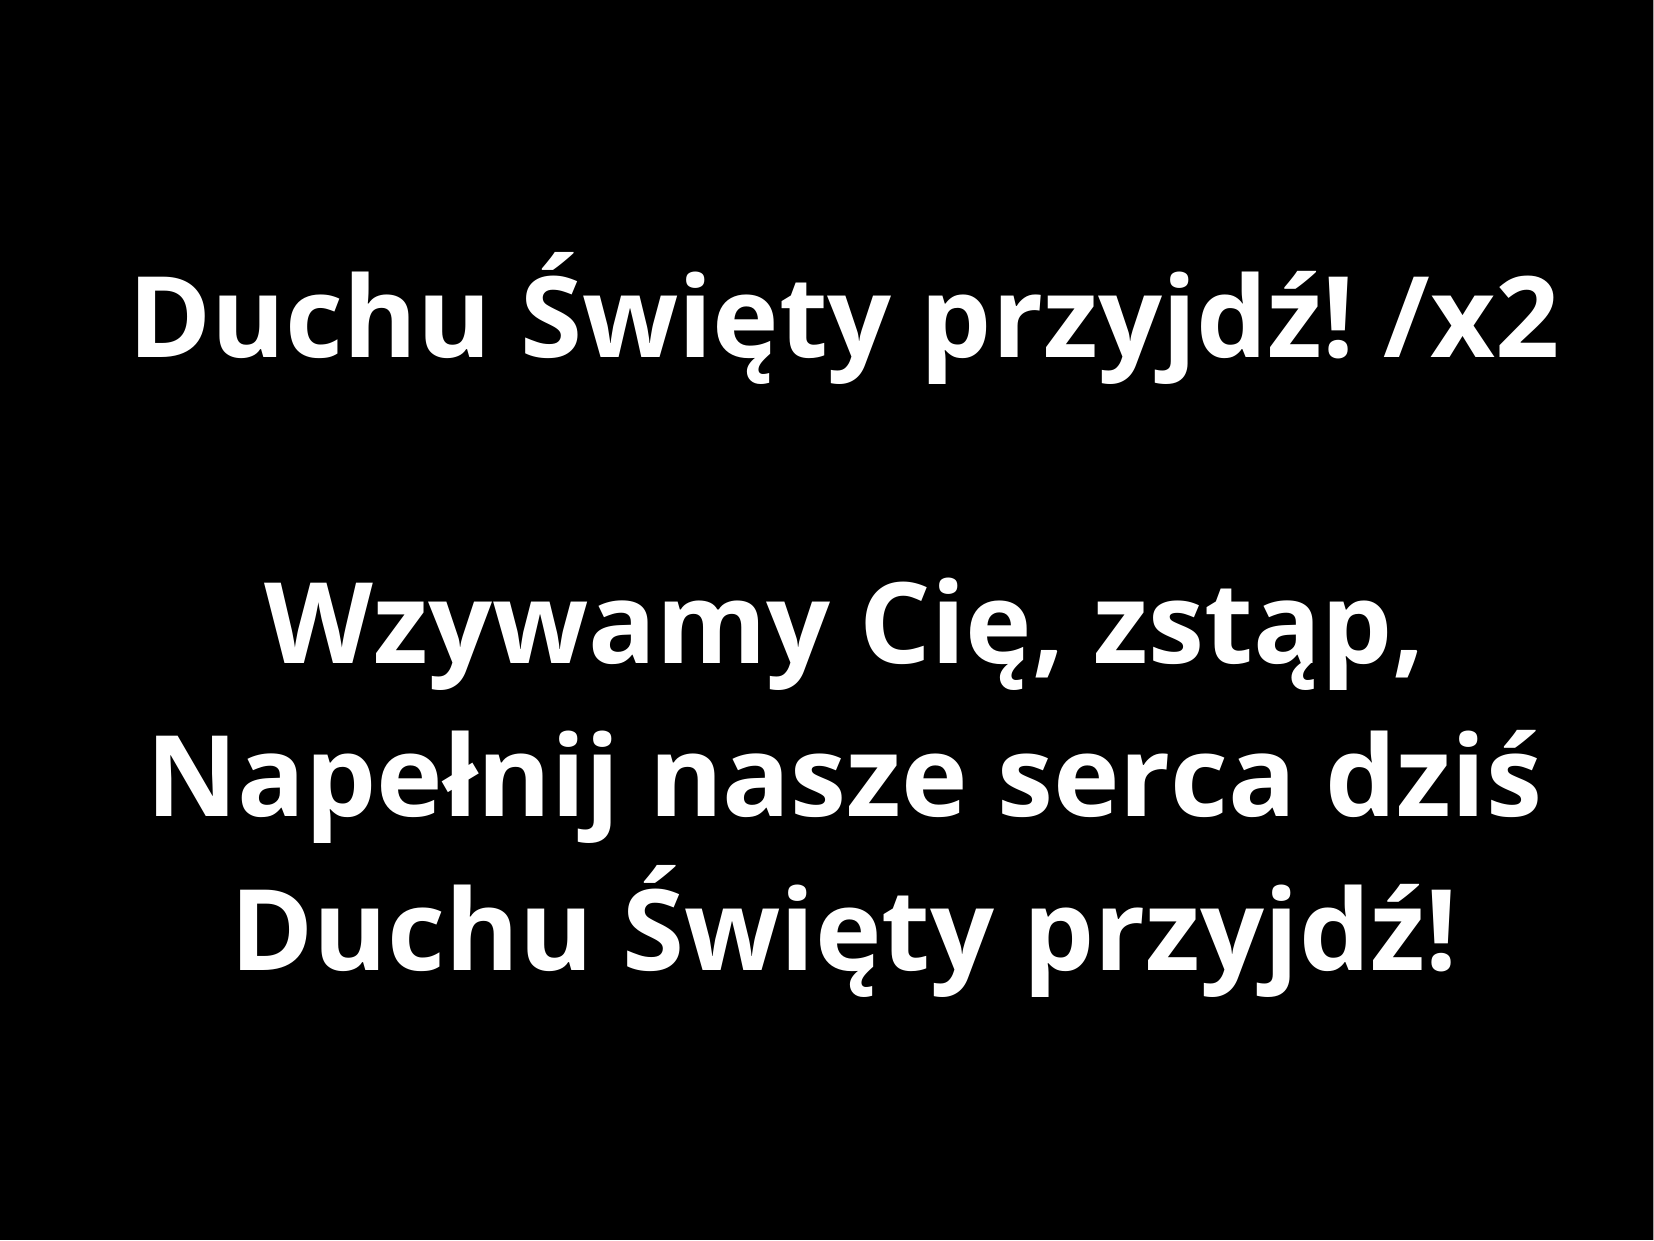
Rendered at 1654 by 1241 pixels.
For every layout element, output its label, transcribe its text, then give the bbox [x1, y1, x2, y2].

subtitle Duchu Święty przyjdź! /x2 Wzywamy Cię, zstąp, Napełnij nasze serca dziś Duchu Święty przyjdź! [0, 0, 1654, 1241]
